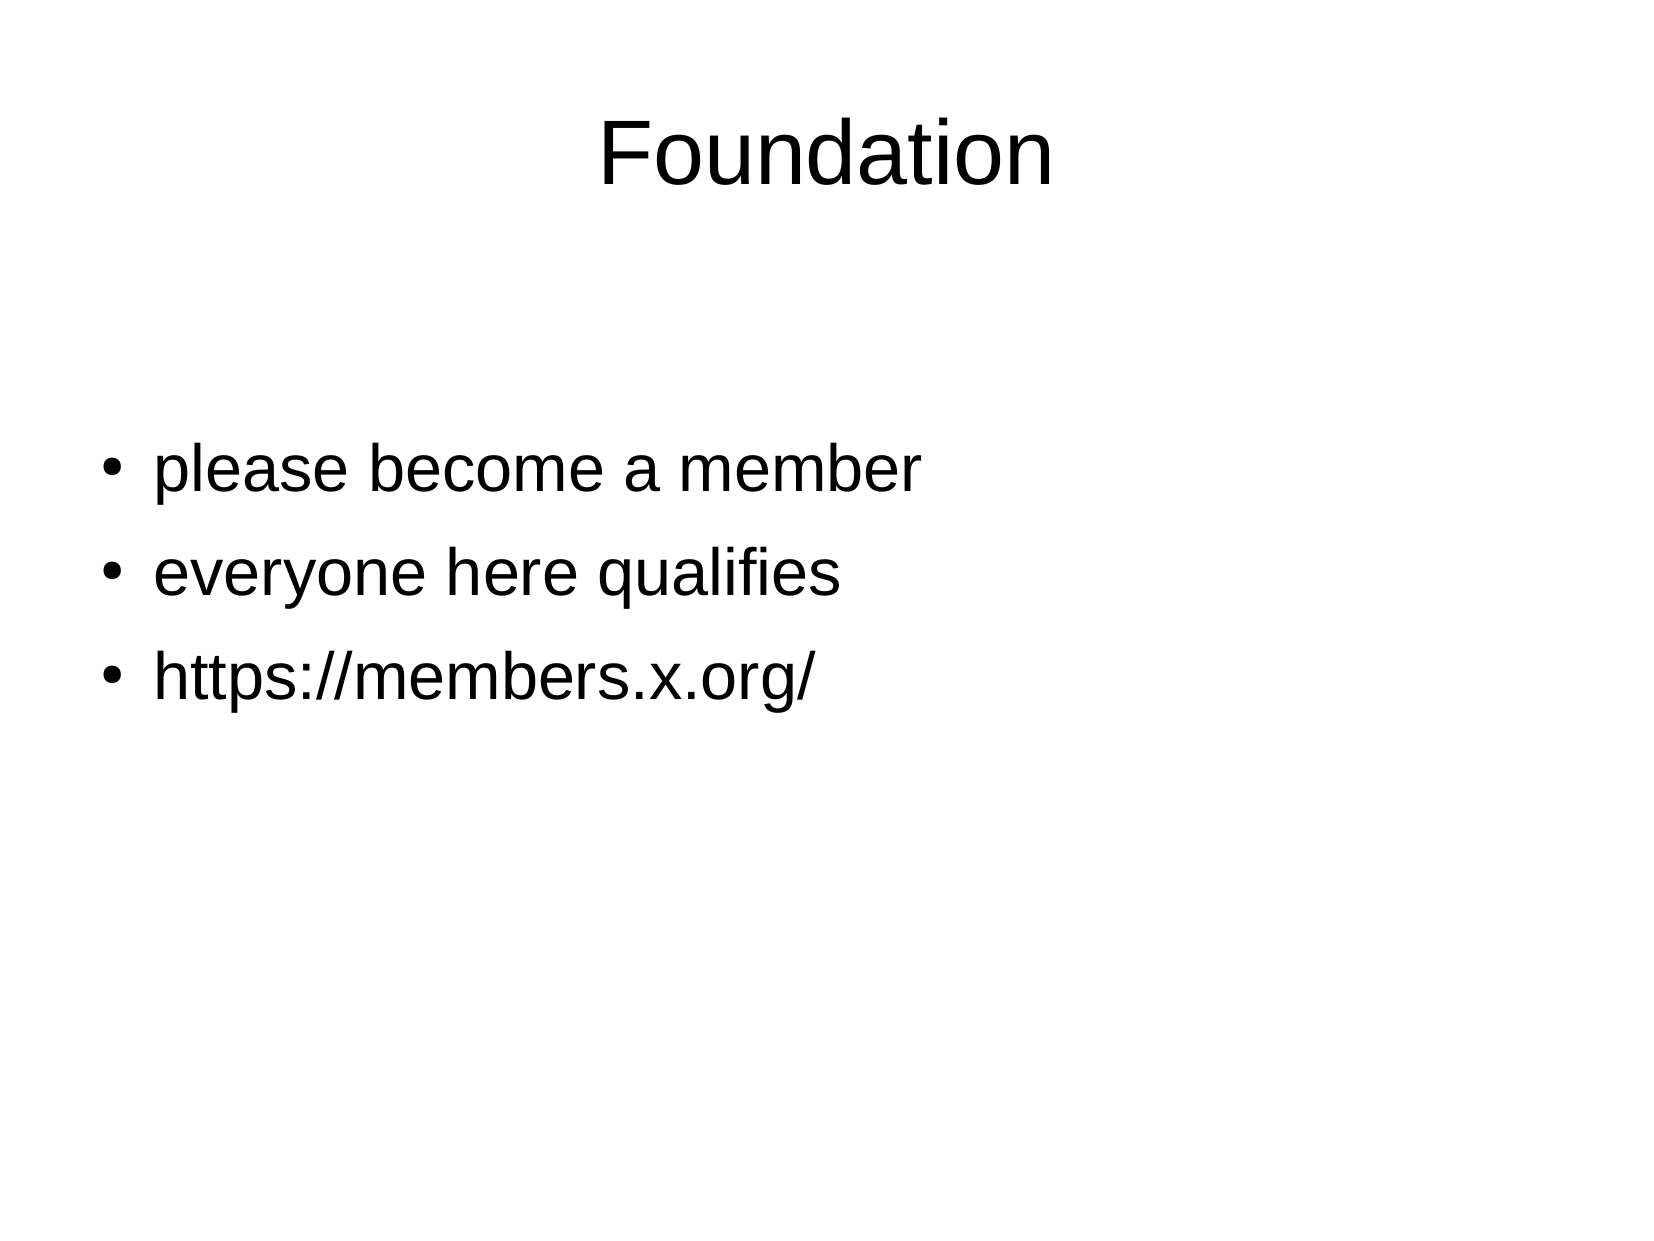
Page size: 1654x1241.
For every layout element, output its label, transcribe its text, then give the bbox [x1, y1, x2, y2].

title Foundation [82, 49, 1571, 257]
list please become a member everyone here qualifies https://members.x.org/ [82, 431, 1571, 1021]
